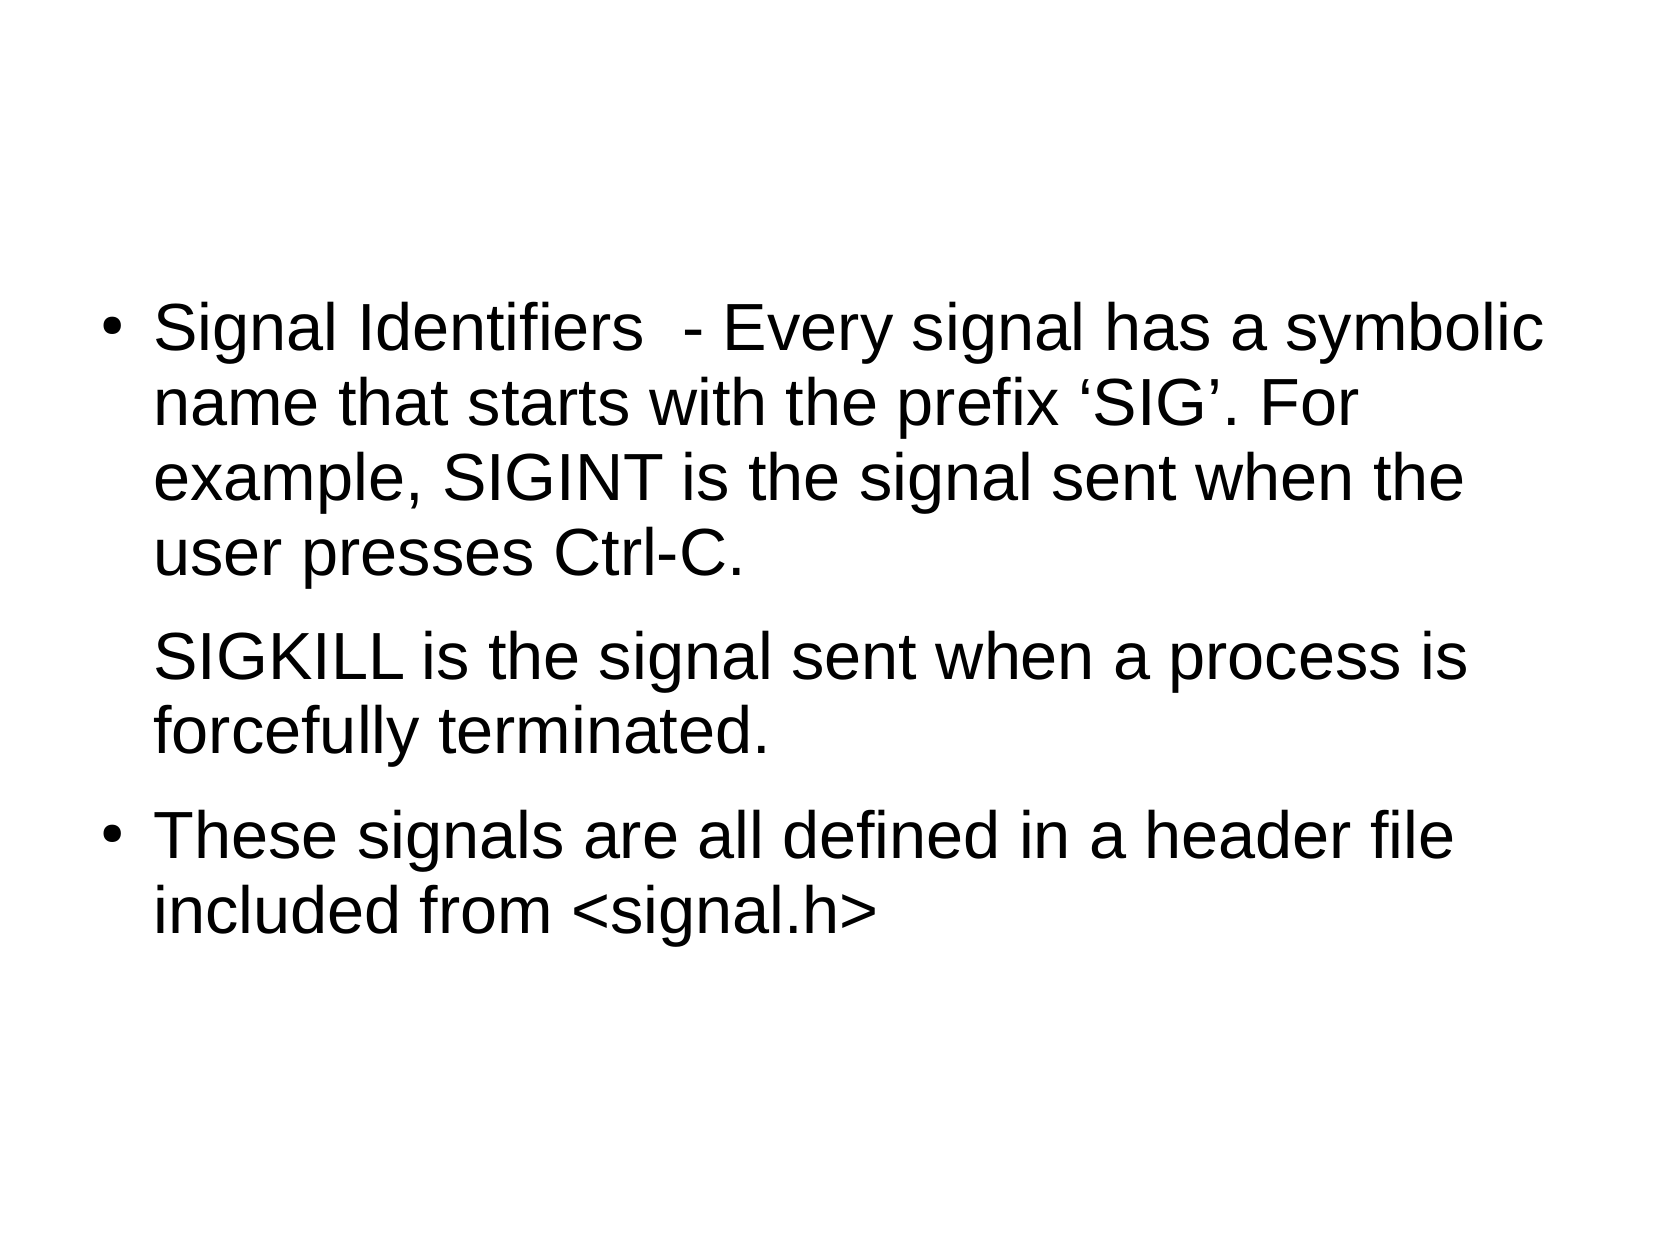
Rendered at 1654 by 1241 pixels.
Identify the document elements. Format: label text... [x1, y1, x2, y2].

list Signal Identifiers - Every signal has a symbolic name that starts with the prefix ‘SIG’. For example, SIGINT is the signal sent when the user presses Ctrl-C. SIGKILL is the signal sent when a process is forcefully terminated. These signals are all defined in a header file included from <signal.h> [82, 290, 1571, 1010]
